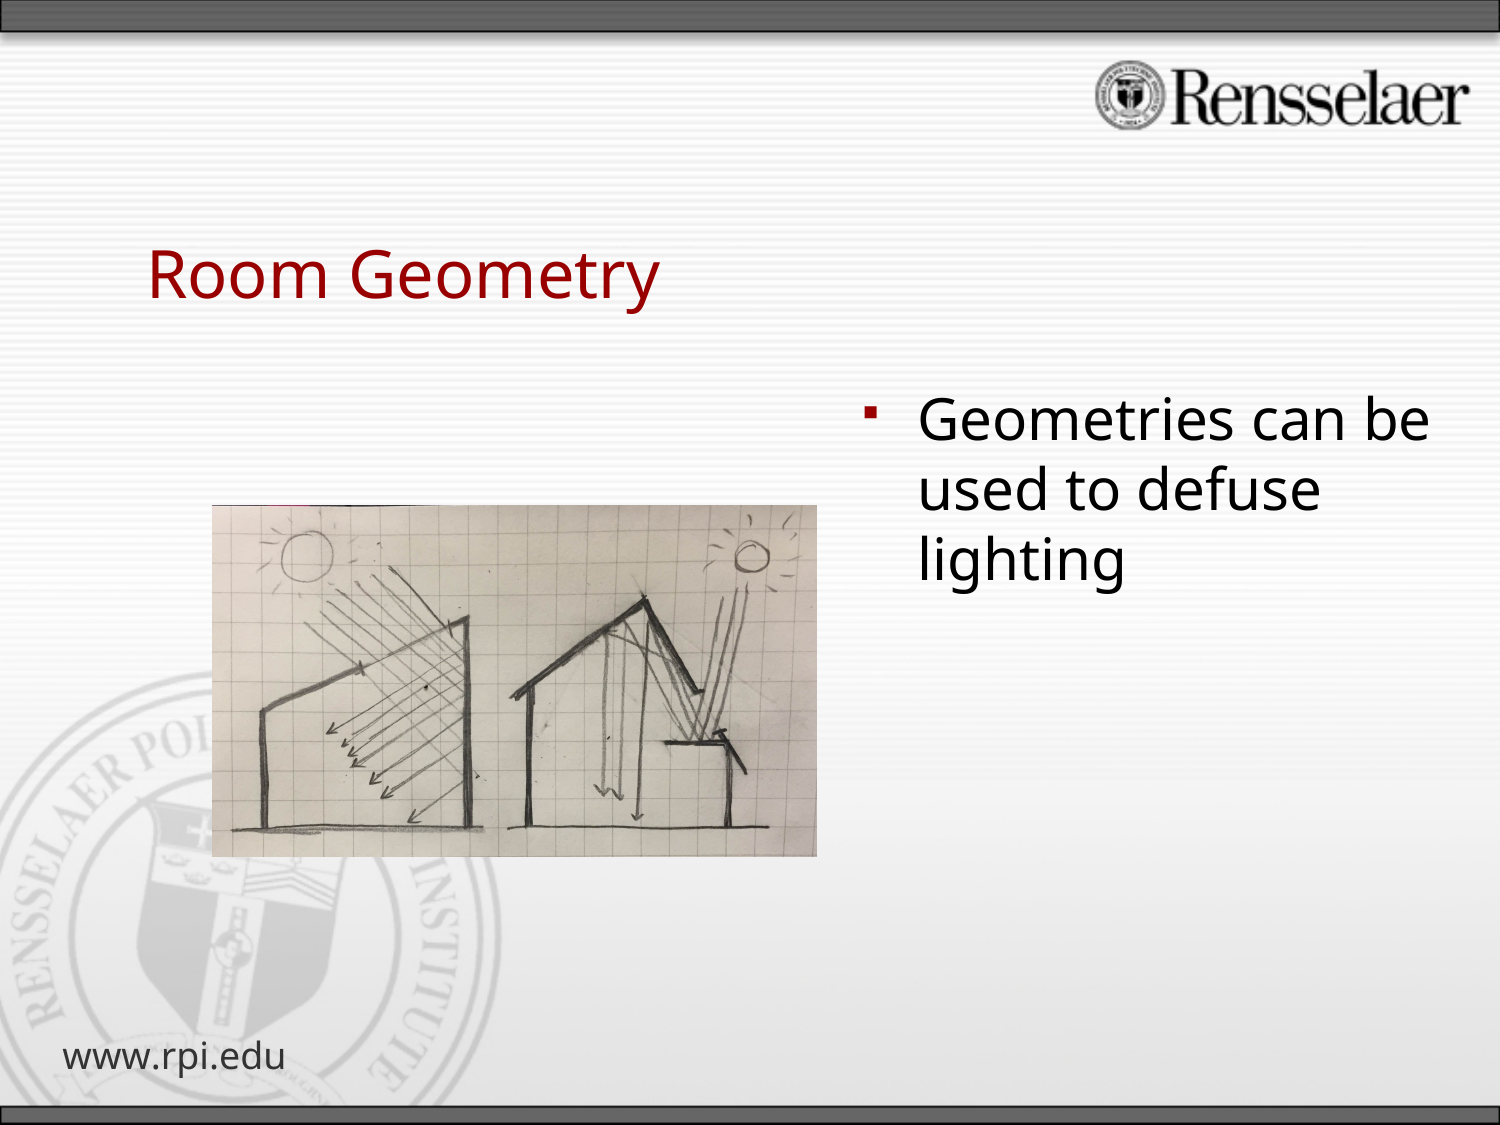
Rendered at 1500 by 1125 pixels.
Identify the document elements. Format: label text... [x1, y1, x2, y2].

list Geometries can be used to defuse lighting [846, 375, 1451, 988]
picture [0, 0, 1500, 1125]
title Room Geometry [131, 215, 1457, 328]
